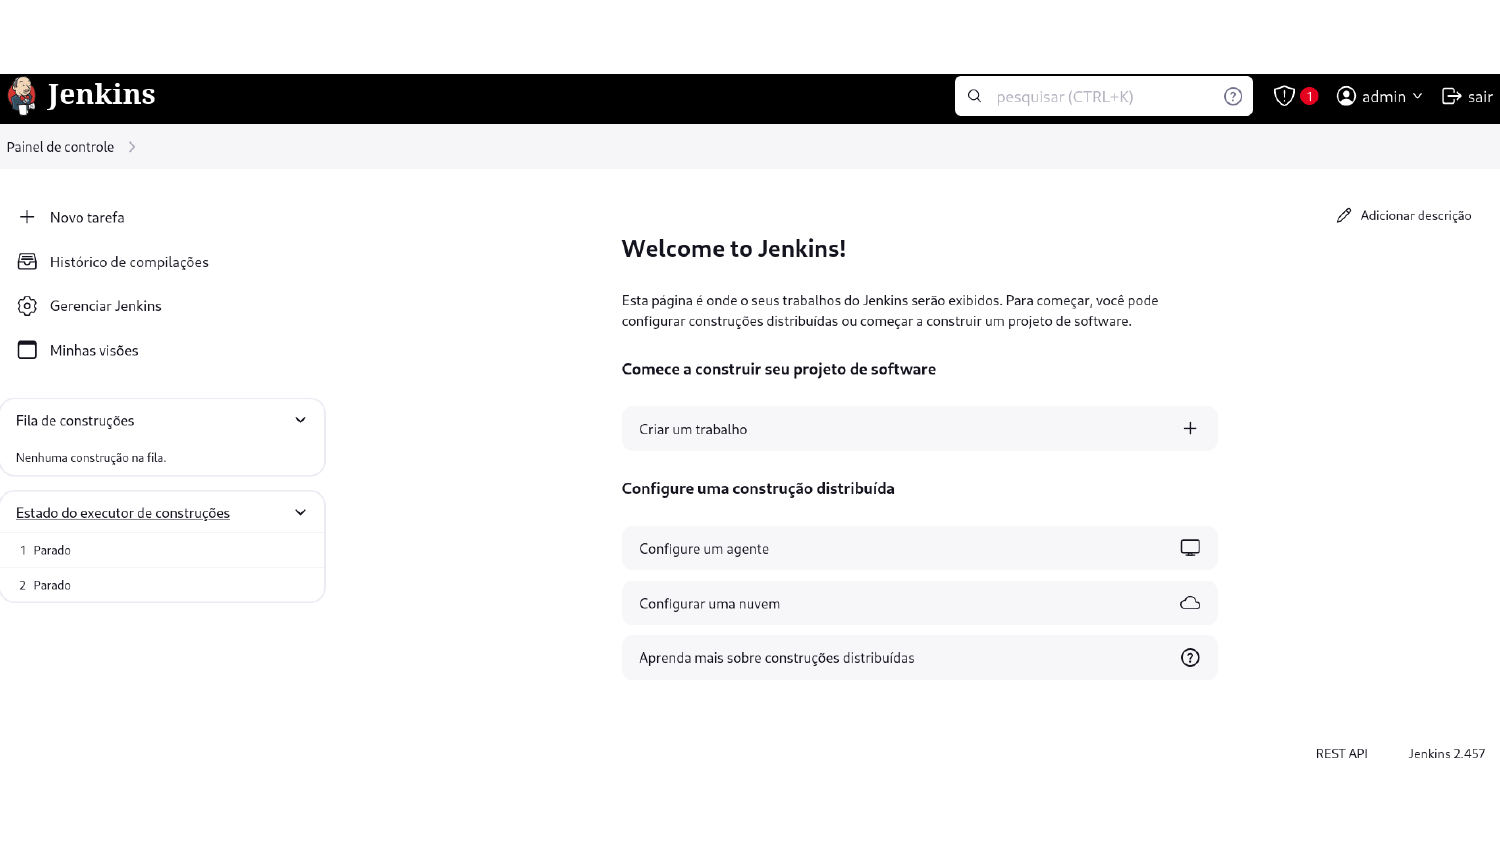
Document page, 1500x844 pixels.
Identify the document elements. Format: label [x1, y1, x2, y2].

picture [0, 74, 1500, 769]
